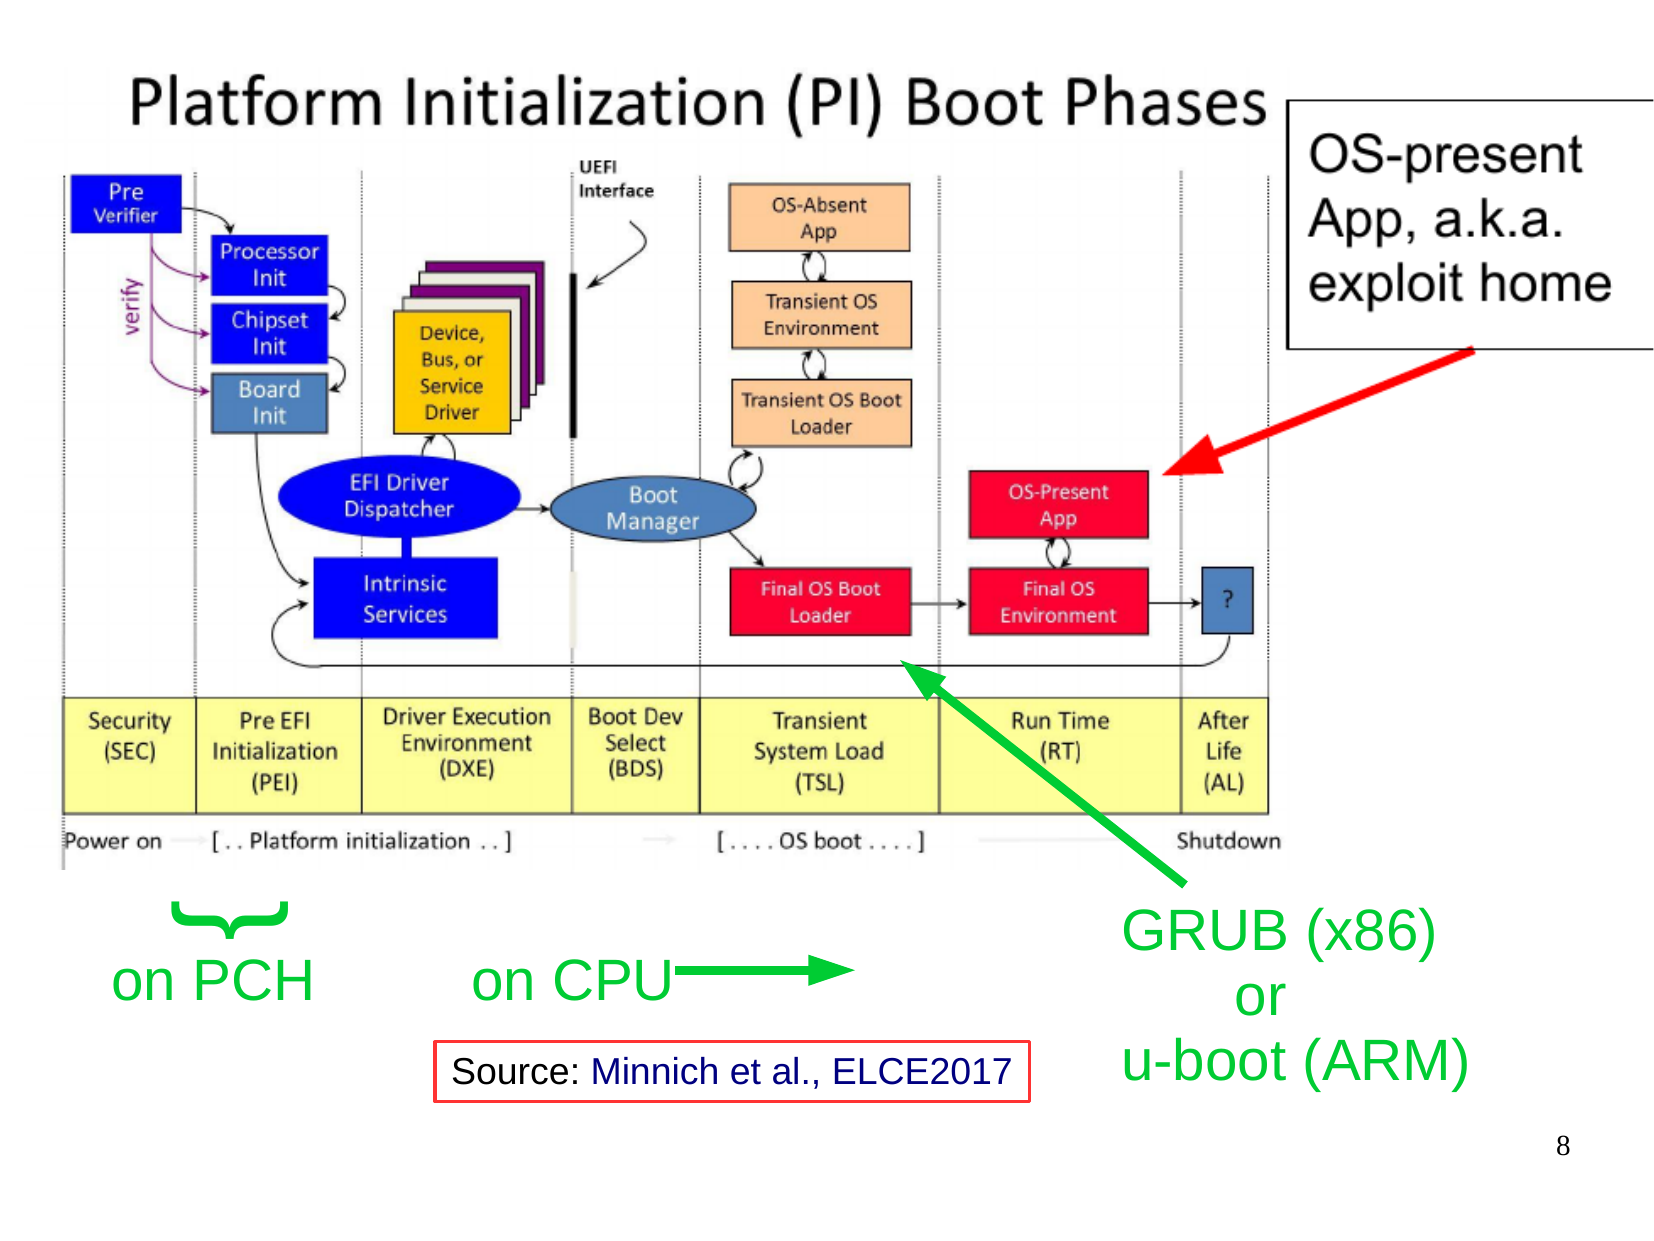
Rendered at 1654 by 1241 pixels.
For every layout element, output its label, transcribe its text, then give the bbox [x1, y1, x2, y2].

picture [0, 44, 1654, 871]
text_box GRUB (x86) or u-boot (ARM) [1106, 890, 1487, 1070]
text_box { [141, 885, 274, 957]
text_box Source: Minnich et al., ELCE2017 [435, 1041, 1030, 1096]
text_box on CPU [456, 940, 691, 1010]
text_box on PCH [96, 940, 331, 1010]
